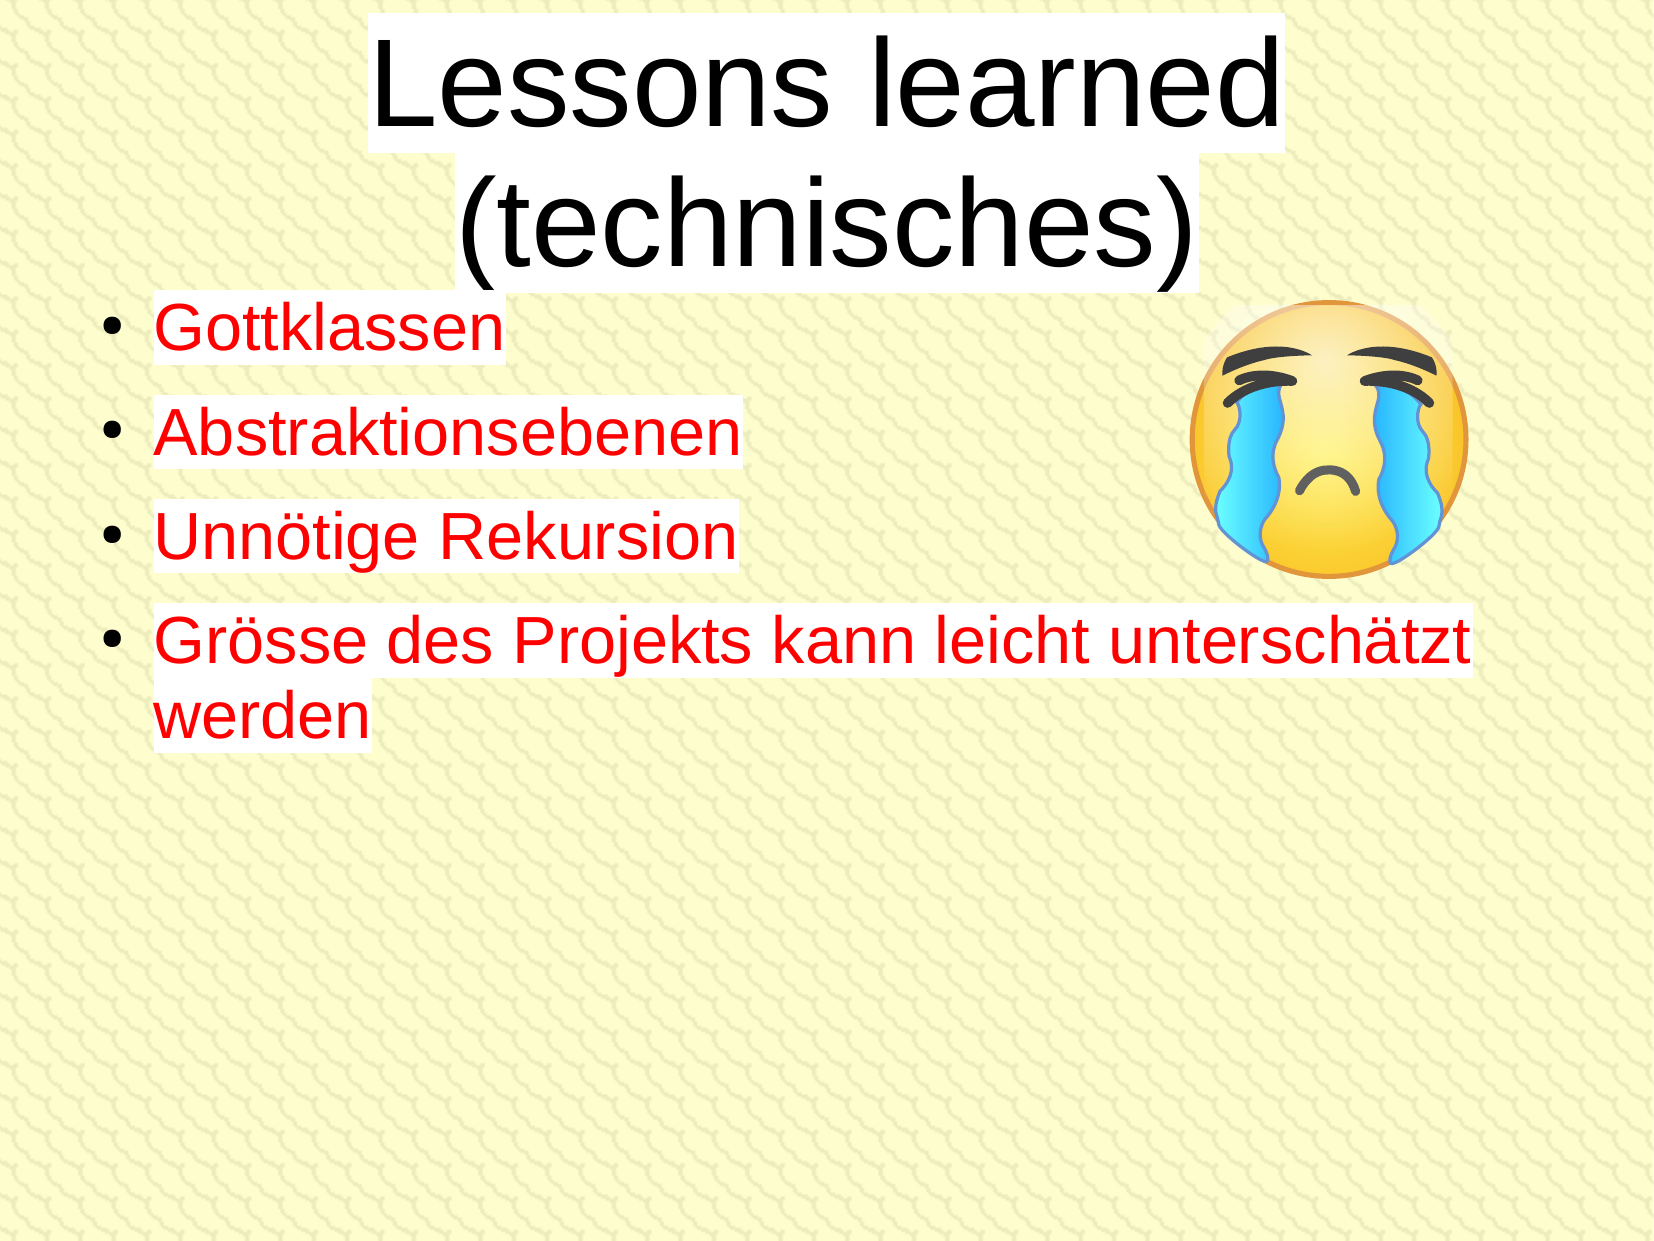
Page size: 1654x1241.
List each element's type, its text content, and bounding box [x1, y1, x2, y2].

title Lessons learned (technisches) [82, 13, 1571, 290]
picture [0, 0, 1654, 1241]
list Gottklassen Abstraktionsebenen Unnötige Rekursion Grösse des Projekts kann leicht unterschätzt werden [82, 290, 1571, 1010]
